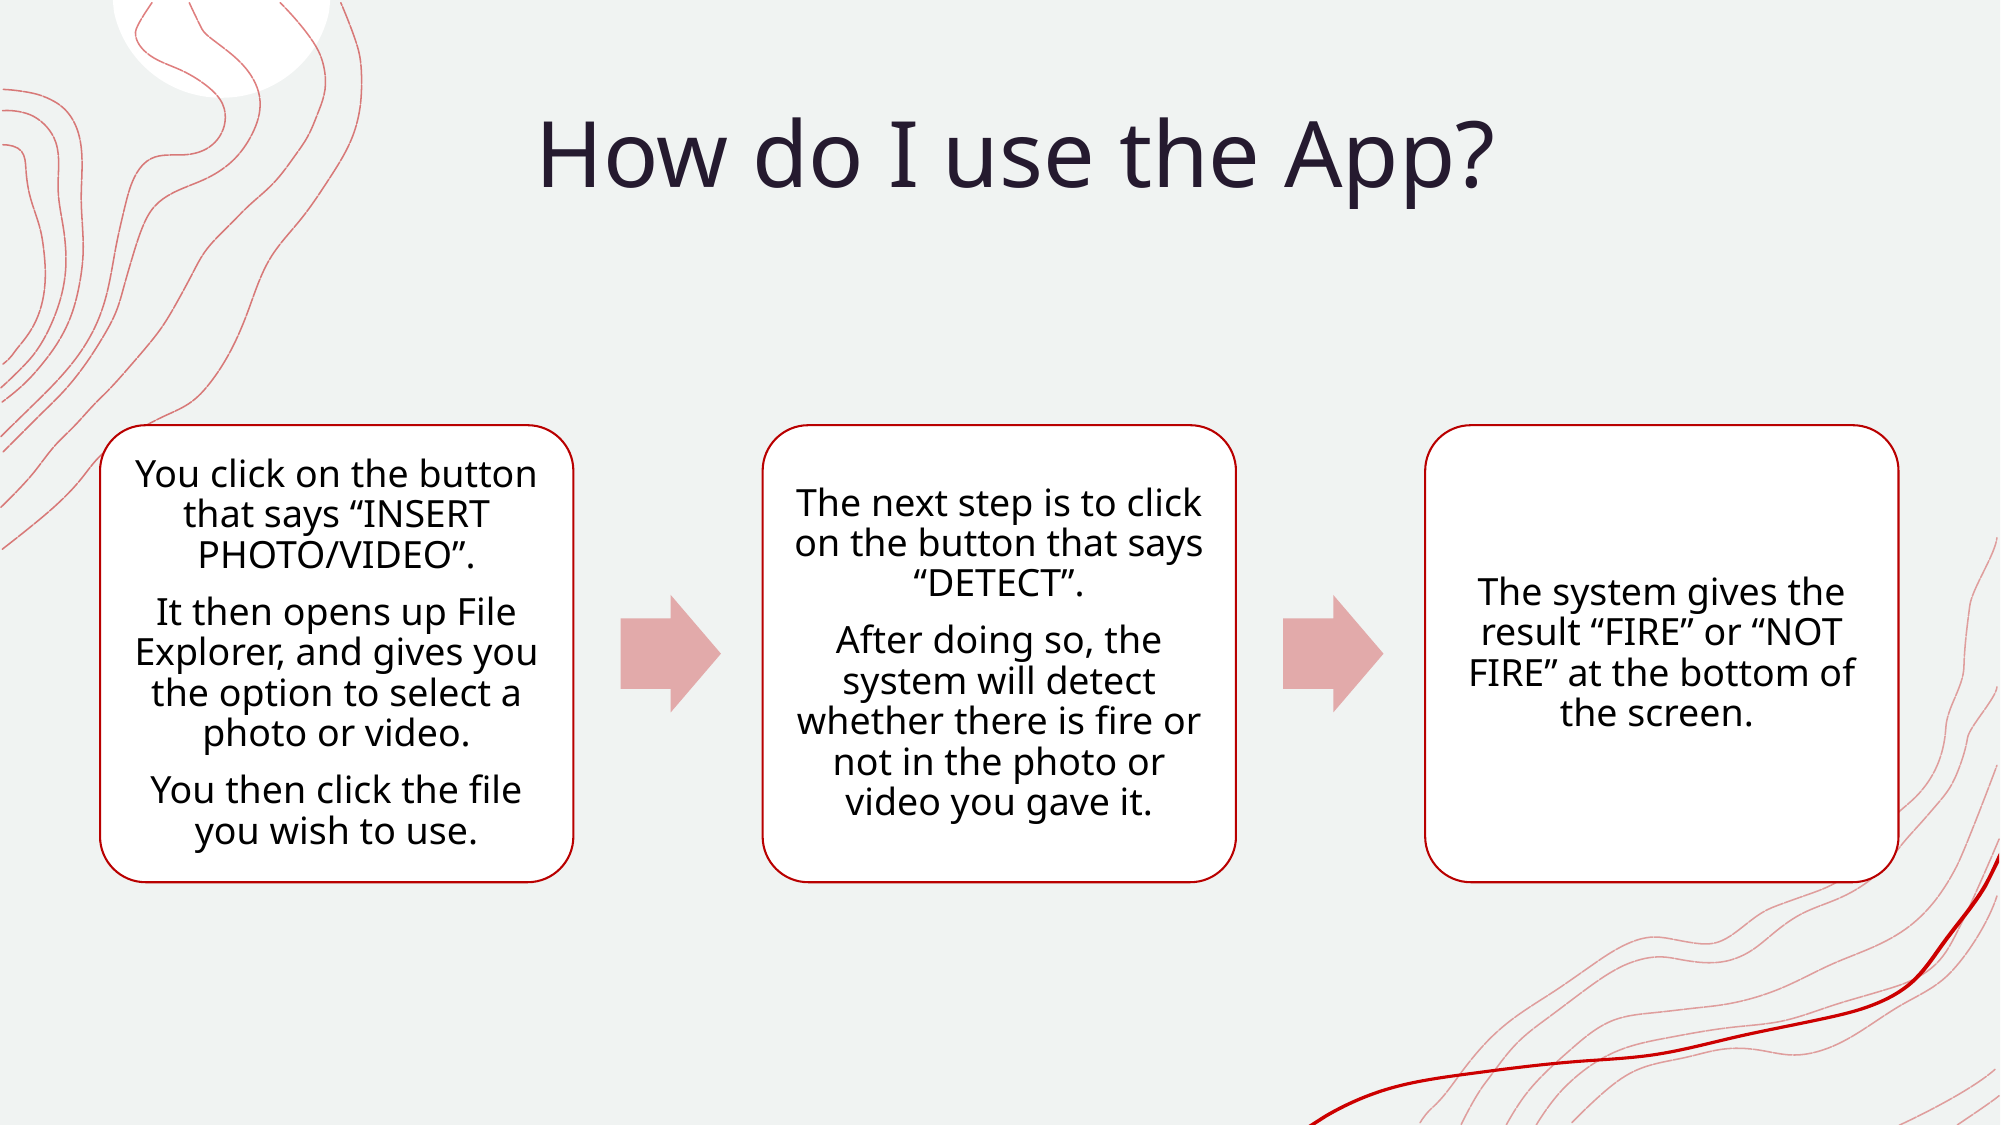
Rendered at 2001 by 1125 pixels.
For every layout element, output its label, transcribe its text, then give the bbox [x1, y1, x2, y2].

title How do I use the App? [196, 27, 1836, 274]
text_box [0, 0, 2000, 1125]
text_box [1961, 1097, 2000, 1125]
text_box The system gives the result “FIRE” or “NOT FIRE” at the bottom of the screen. [1425, 425, 1899, 883]
text_box You click on the button that says “INSERT PHOTO/VIDEO”. It then opens up File Explorer, and gives you the option to select a photo or video. You then click the file you wish to use. [100, 425, 574, 883]
text_box The next step is to click on the button that says “DETECT”. After doing so, the system will detect whether there is fire or not in the photo or video you gave it. [762, 425, 1236, 883]
text_box [0, 155, 196, 506]
